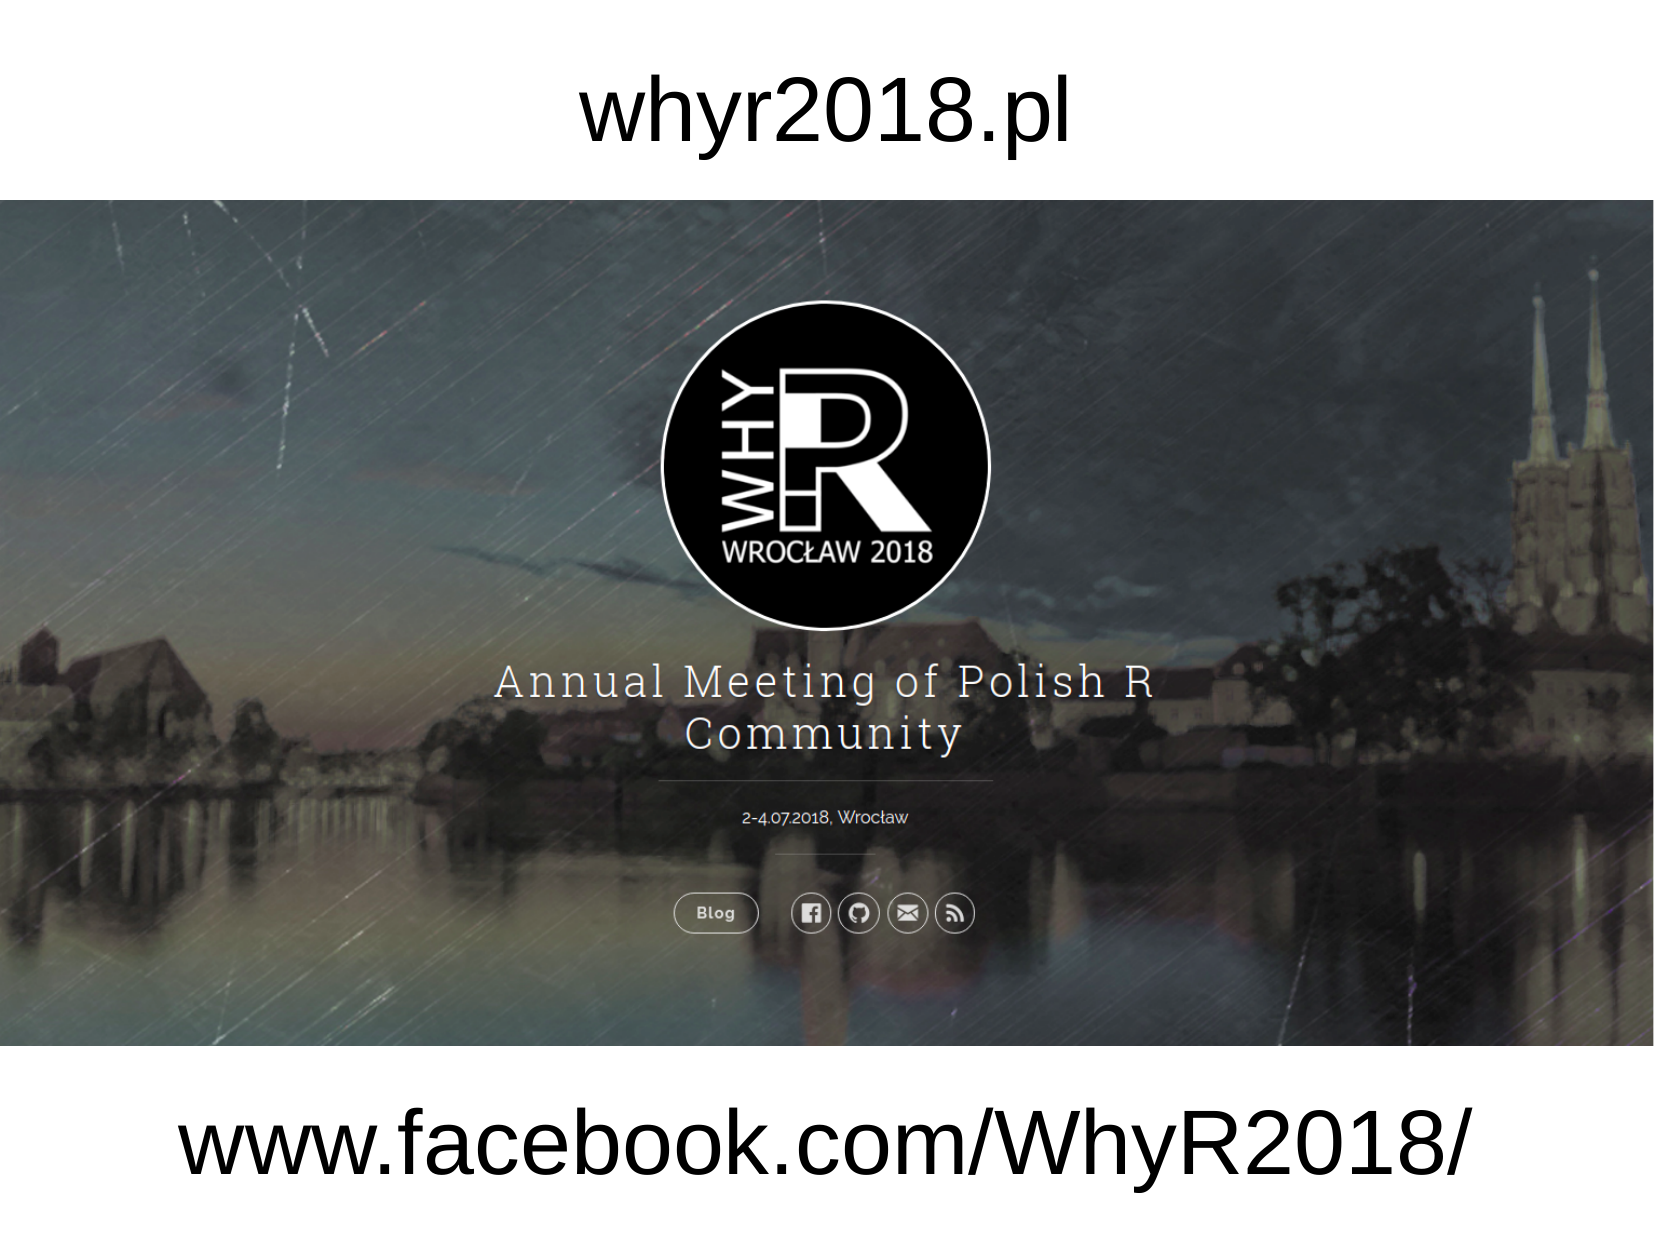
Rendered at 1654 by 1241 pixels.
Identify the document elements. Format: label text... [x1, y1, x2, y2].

title www.facebook.com/WhyR2018/ [82, 1039, 1571, 1241]
picture [0, 200, 1654, 1046]
title whyr2018.pl [82, 5, 1571, 200]
